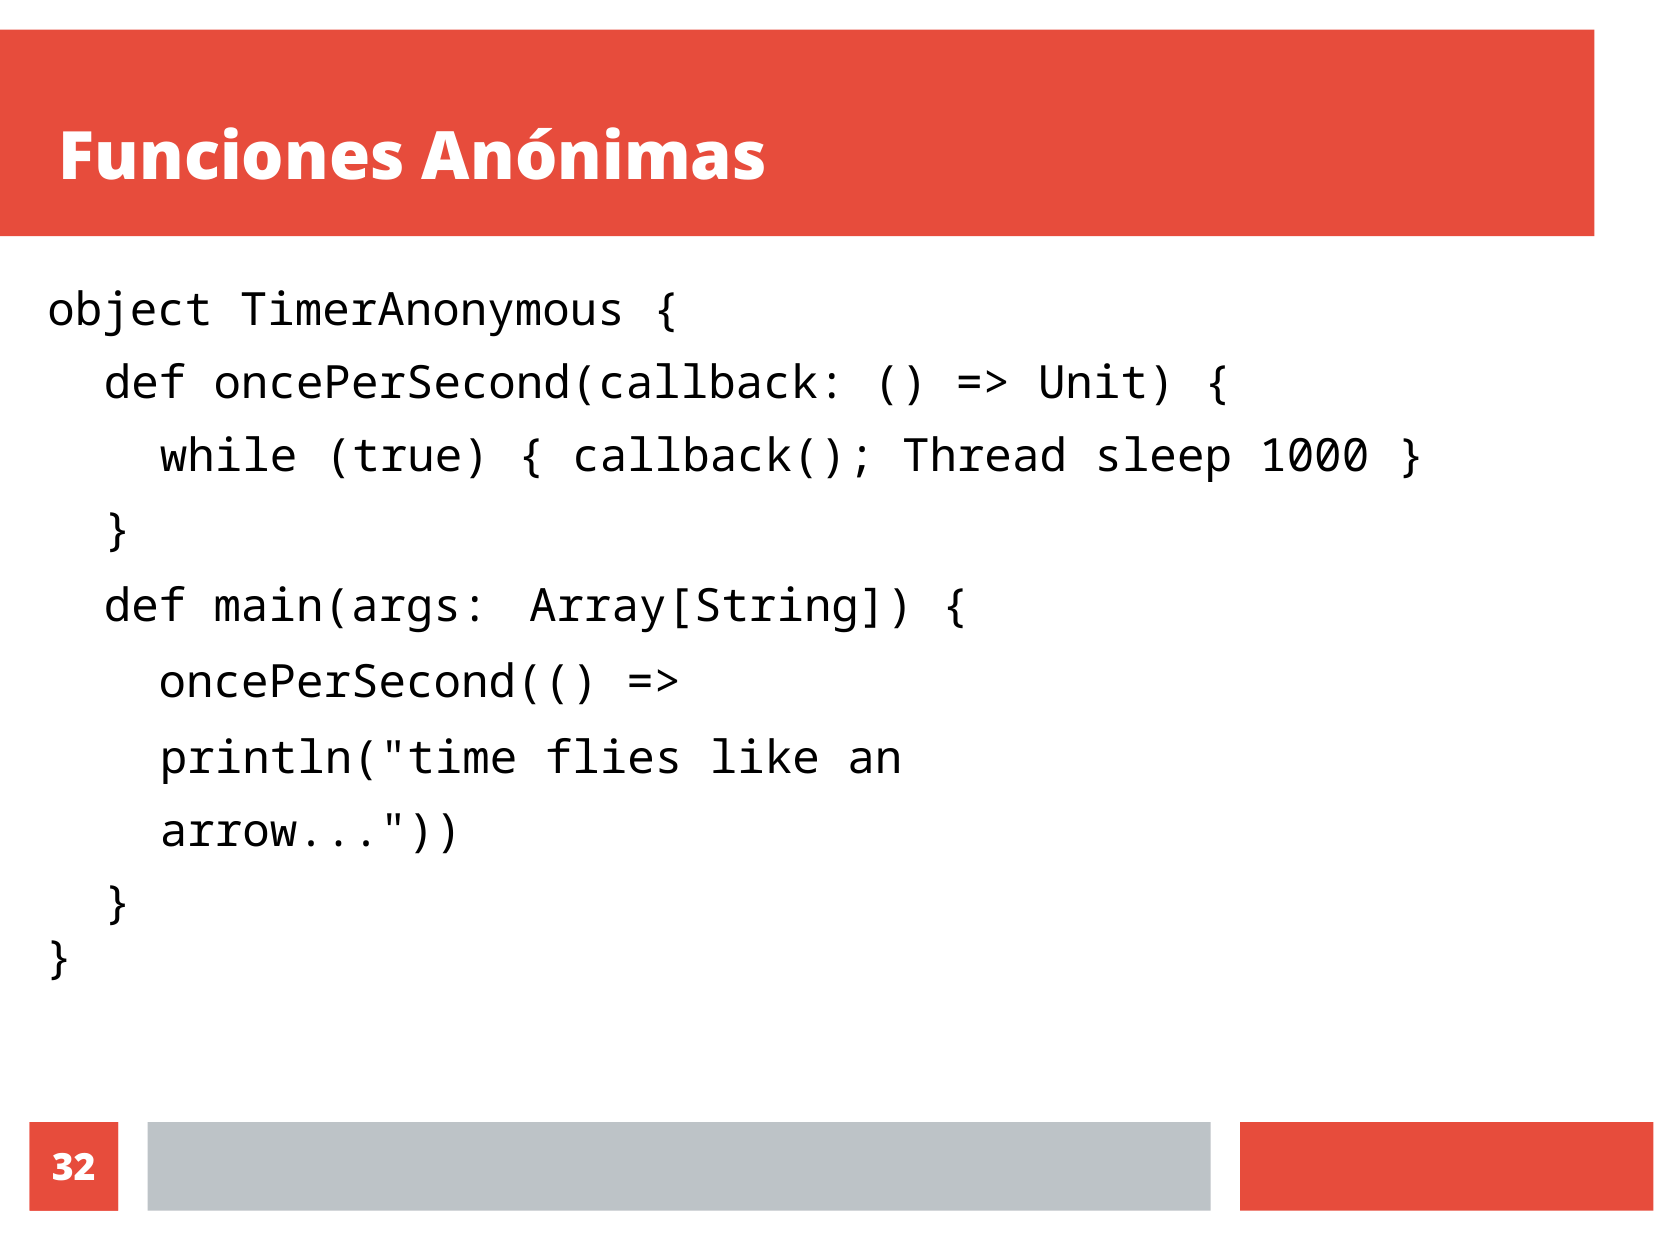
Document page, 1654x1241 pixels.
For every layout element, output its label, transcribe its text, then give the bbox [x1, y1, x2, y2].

title Funciones Anónimas [59, 66, 1595, 200]
text_box object TimerAnonymous { def oncePerSecond(callback: () => Unit) { while (true) { callback(); Thread sleep 1000 } } def main(args: Array[String]) { oncePerSecond(() => println("time flies like an arrow...")) } } [45, 262, 1654, 984]
